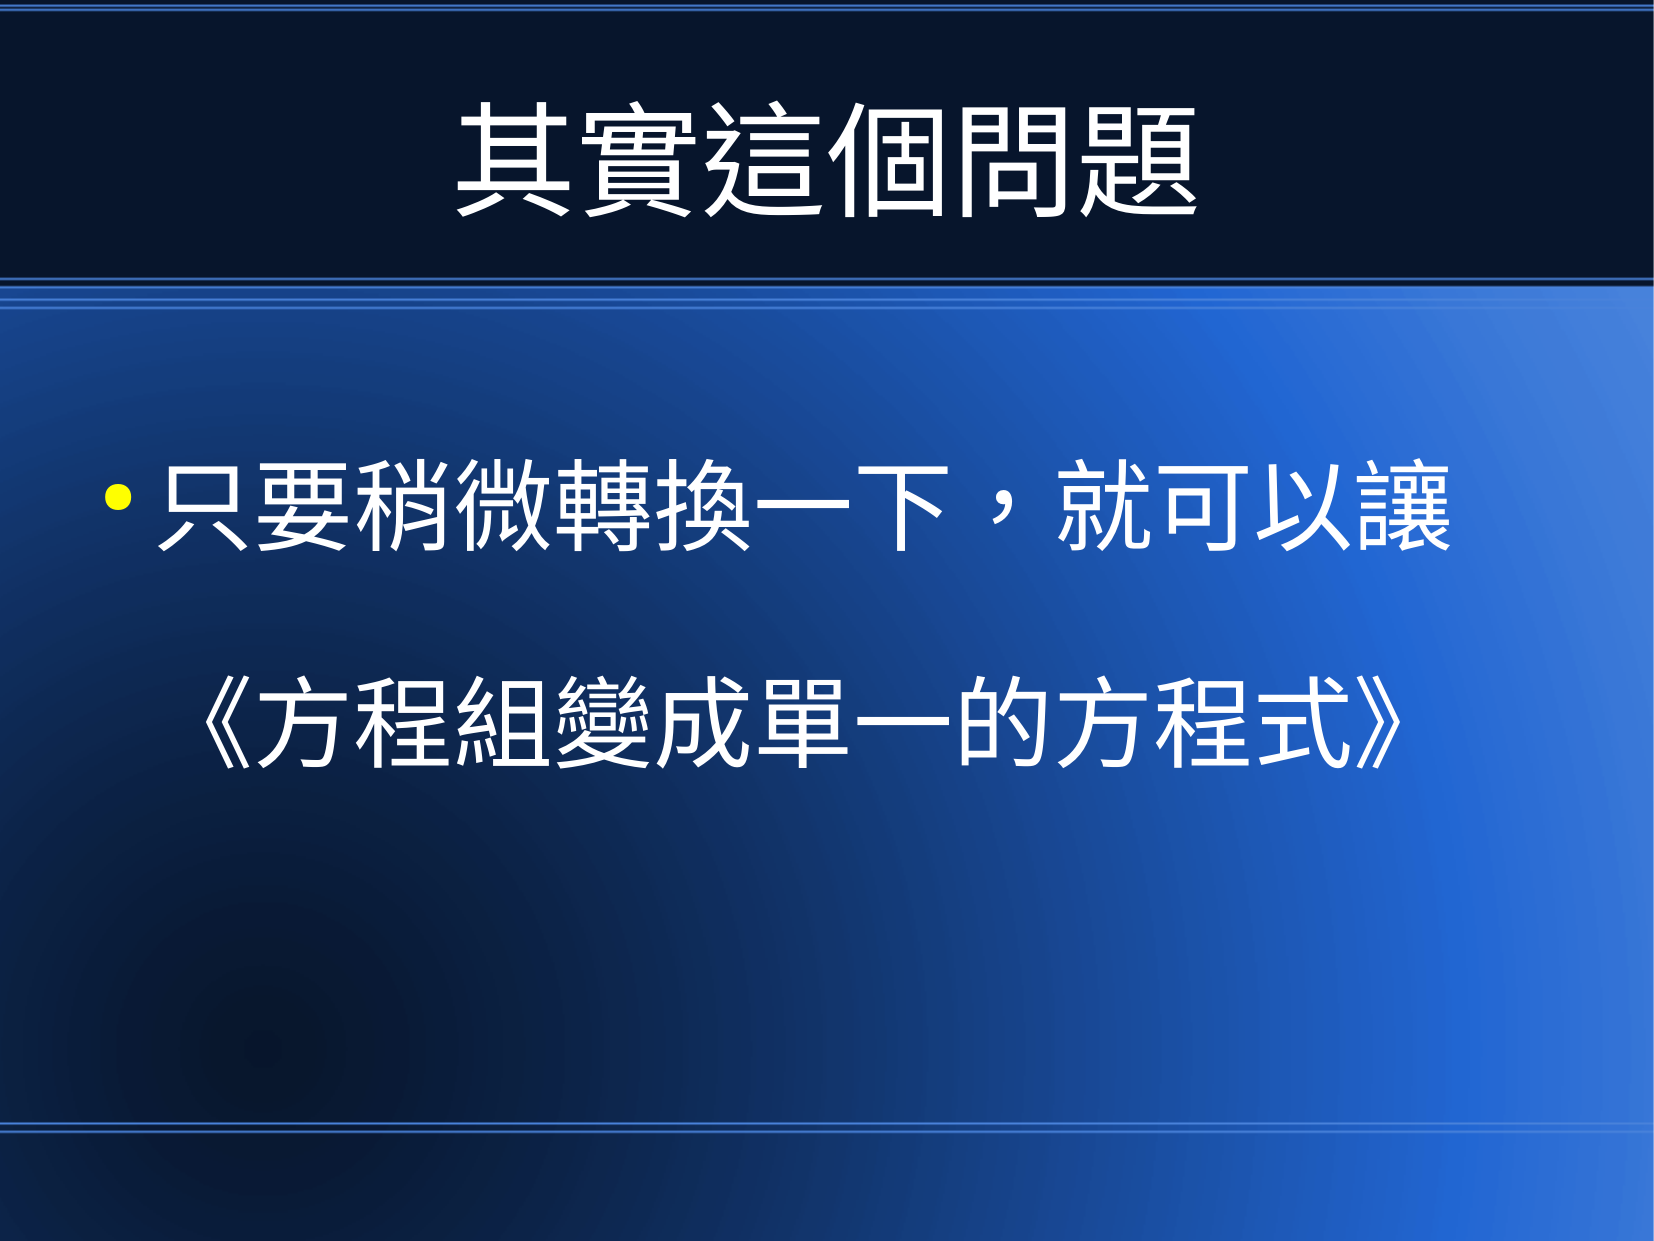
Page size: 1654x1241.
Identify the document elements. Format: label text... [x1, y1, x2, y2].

picture [0, 0, 1654, 1241]
list 只要稍微轉換一下，就可以讓 《方程組變成單一的方程式》 [82, 355, 1571, 1241]
title 其實這個問題 [82, 49, 1571, 257]
